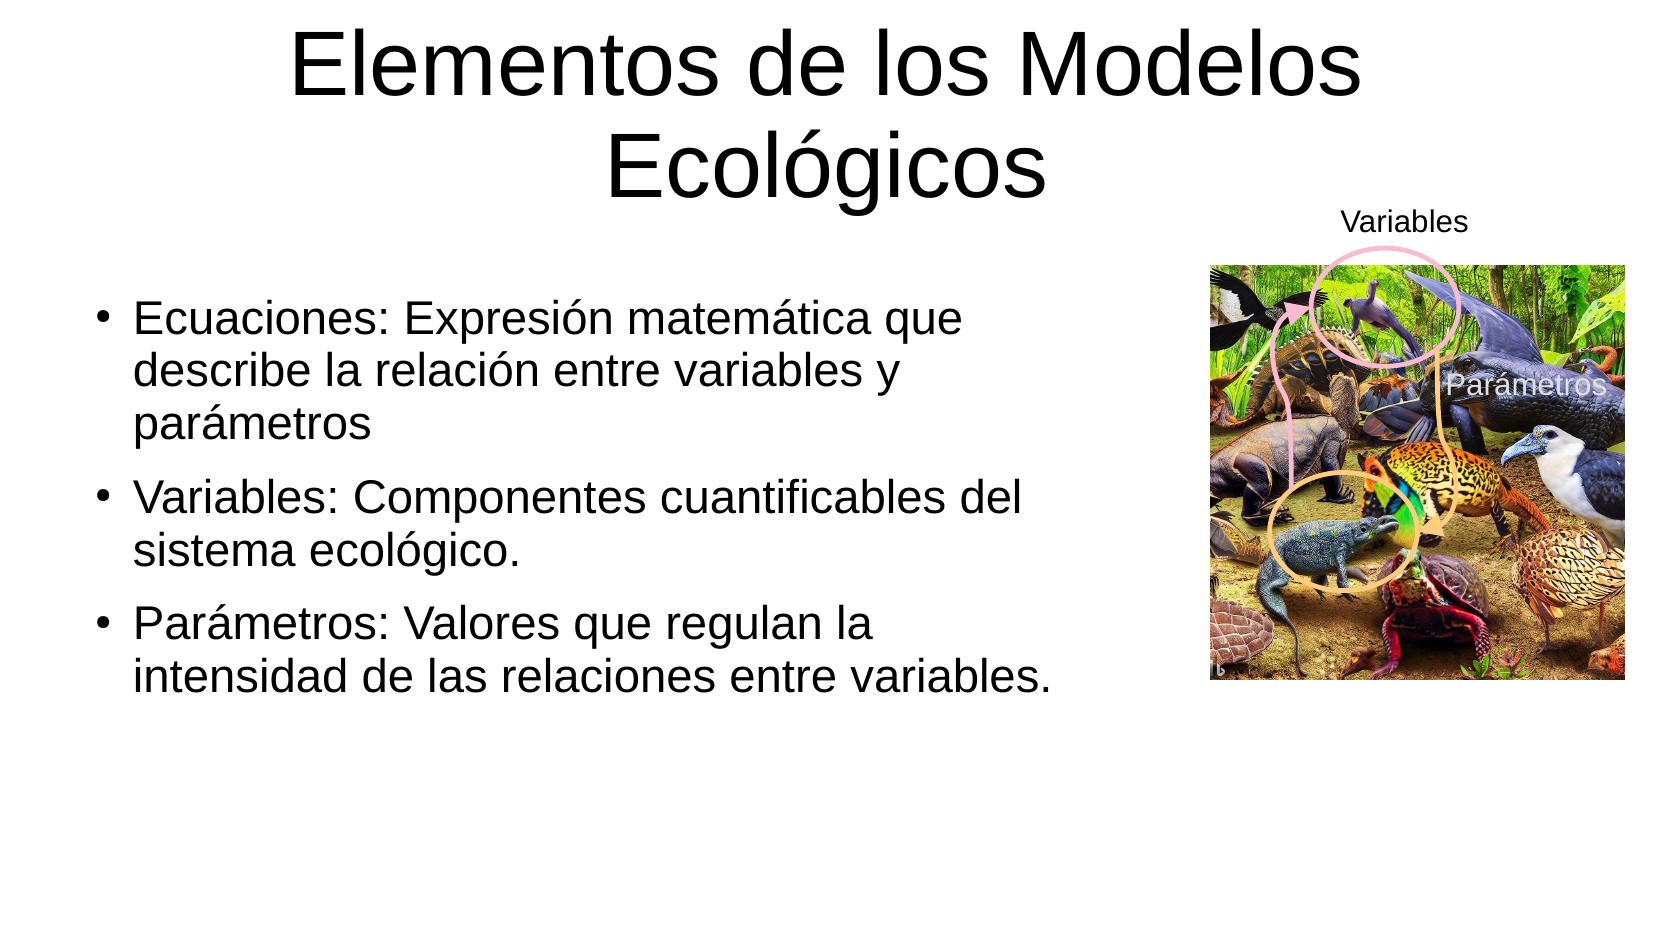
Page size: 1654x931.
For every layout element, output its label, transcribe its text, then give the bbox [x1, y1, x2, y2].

picture [1314, 265, 1456, 363]
picture [1210, 265, 1625, 680]
picture [1273, 475, 1414, 588]
list Ecuaciones: Expresión matemática que describe la relación entre variables y parámetros Variables: Componentes cuantificables del sistema ecológico. Parámetros: Valores que regulan la intensidad de las relaciones entre variables. [82, 217, 1063, 758]
text_box Parámetros [1430, 360, 1623, 410]
picture [1275, 311, 1453, 528]
title Elementos de los Modelos Ecológicos [82, 12, 1571, 218]
text_box Variables [1325, 196, 1484, 247]
